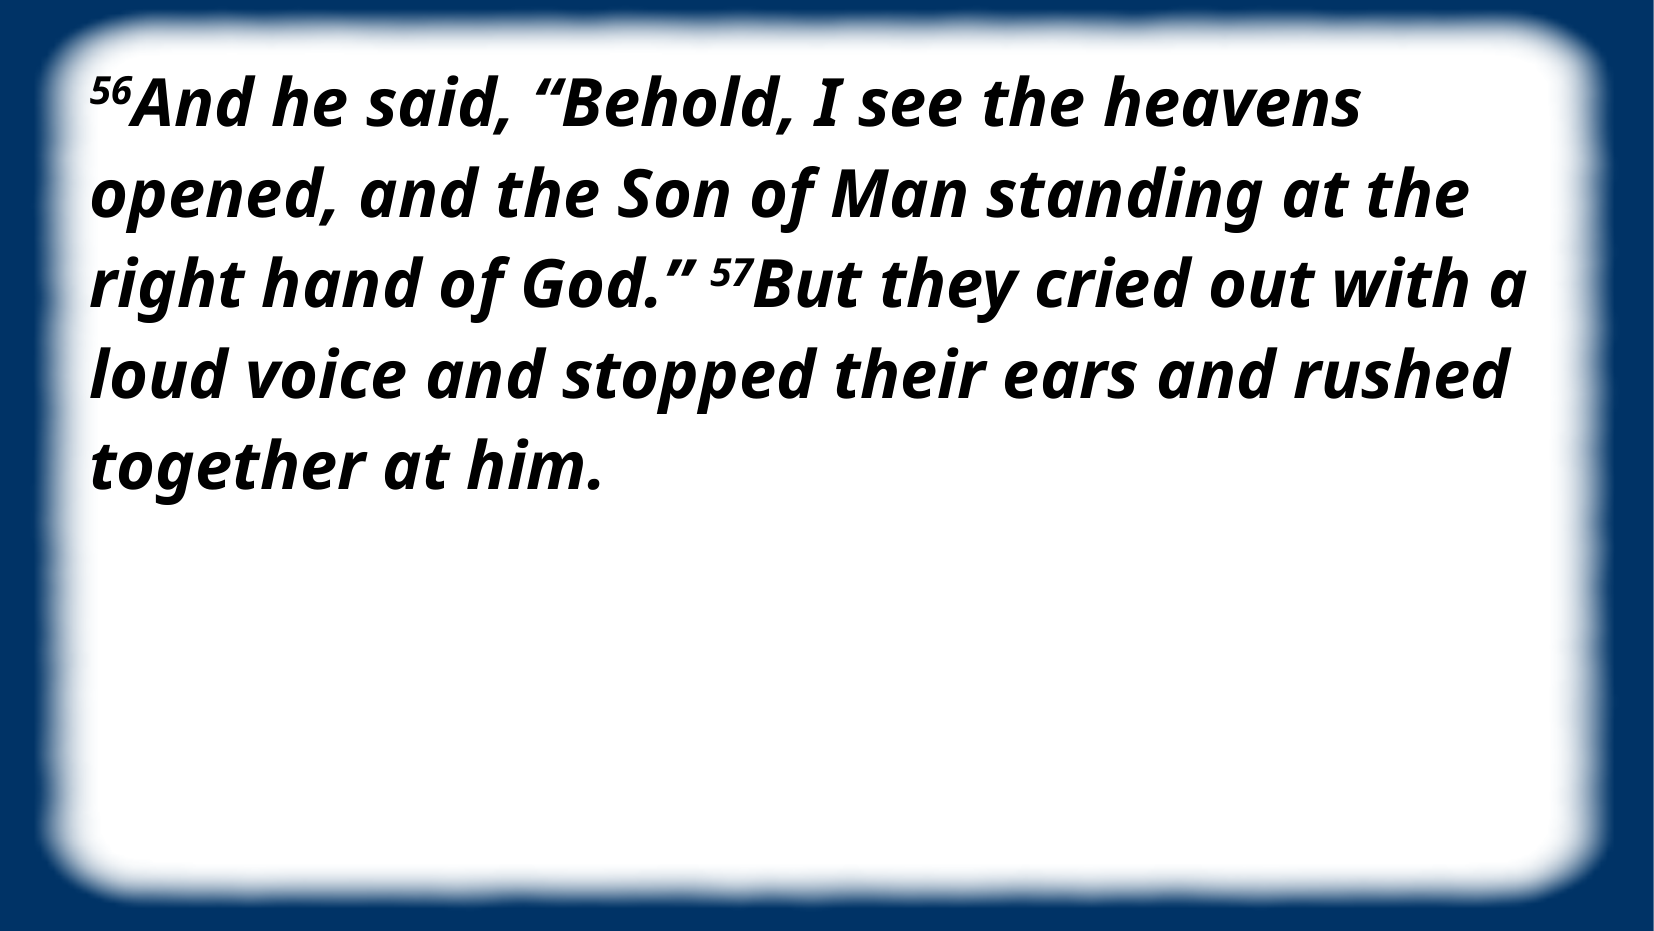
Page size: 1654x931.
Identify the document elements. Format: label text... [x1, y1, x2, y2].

picture [0, 0, 1654, 931]
text_box 56And he said, “Behold, I see the heavens opened, and the Son of Man standing at the right hand of God.” 57But they cried out with a loud voice and stopped their ears and rushed together at him. [75, 47, 1565, 507]
